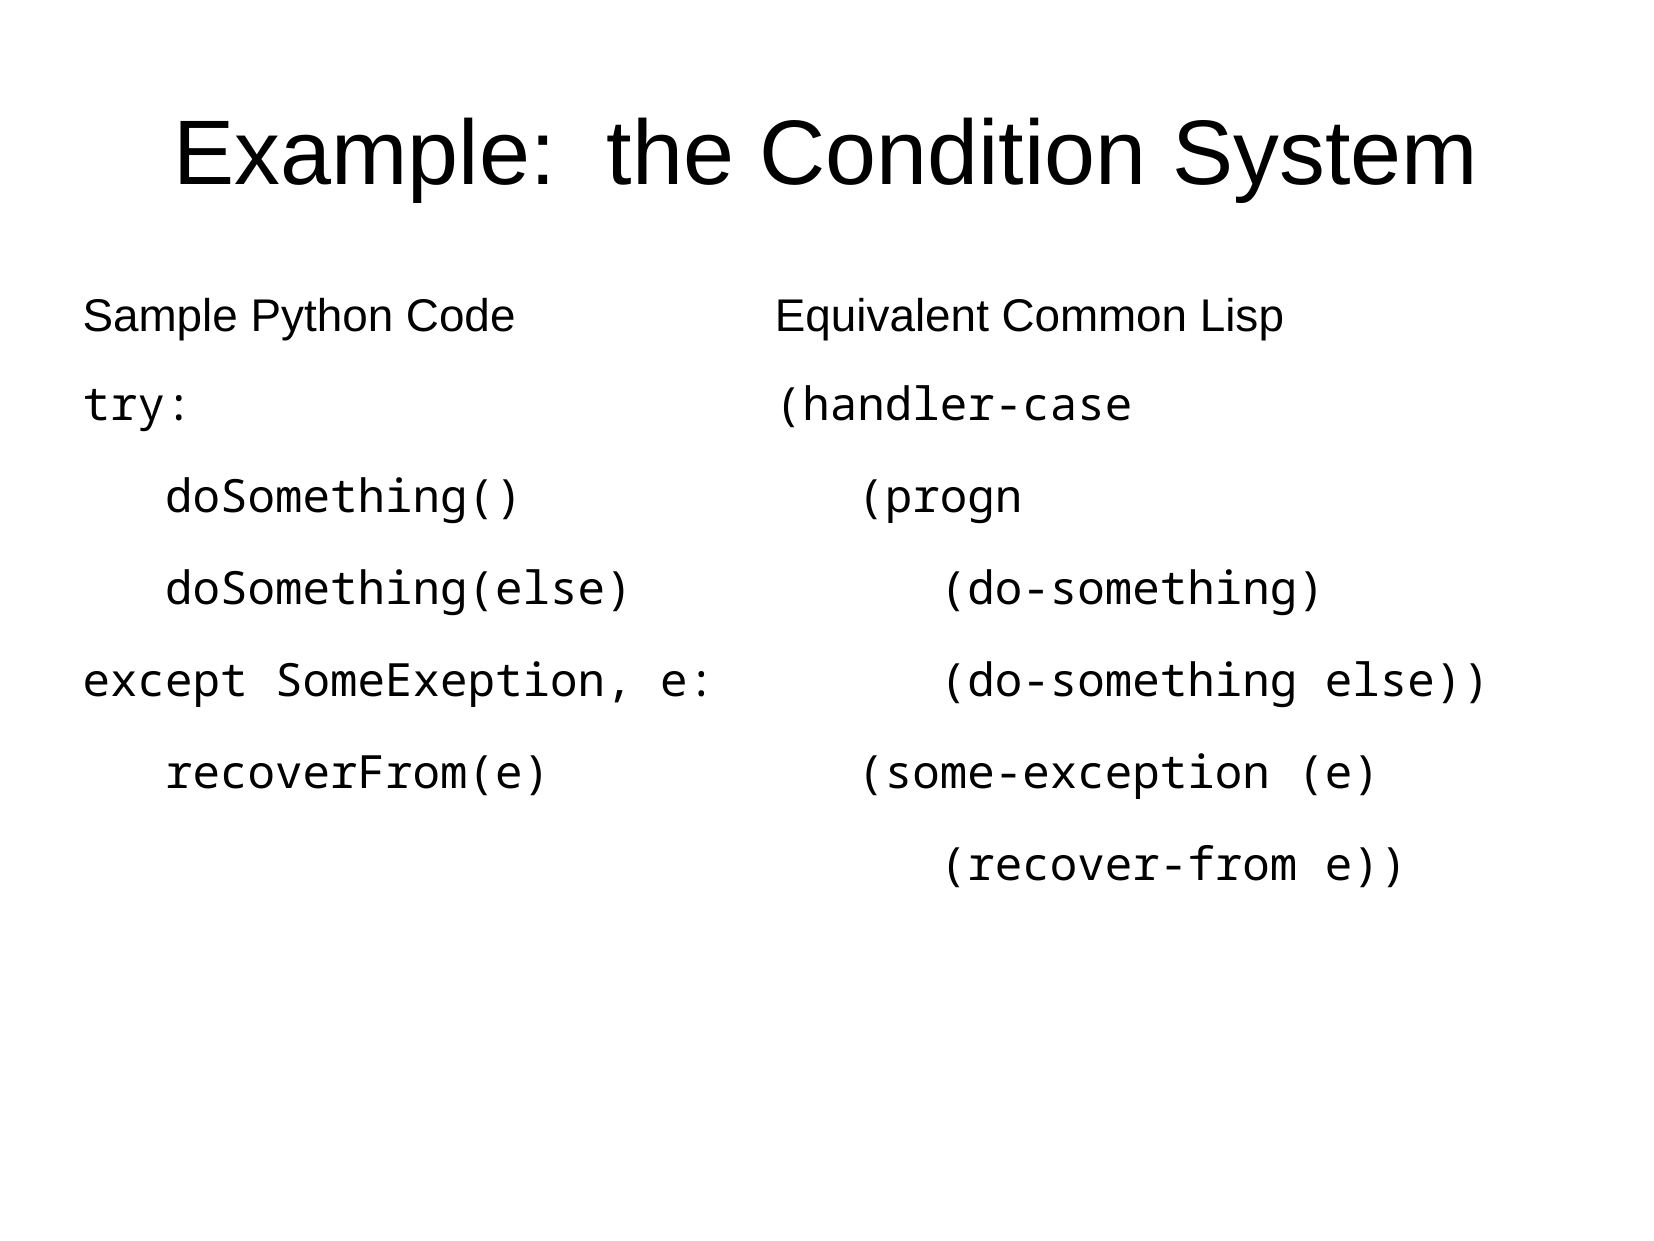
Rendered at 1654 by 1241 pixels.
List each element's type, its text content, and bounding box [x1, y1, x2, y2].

list Sample Python Code try: doSomething() doSomething(else) except SomeExeption, e: recoverFrom(e) [82, 290, 774, 1010]
list Equivalent Common Lisp (handler-case (progn (do-something) (do-something else)) (some-exception (e) (recover-from e)) [774, 290, 1561, 1010]
title Example: the Condition System [82, 49, 1571, 257]
